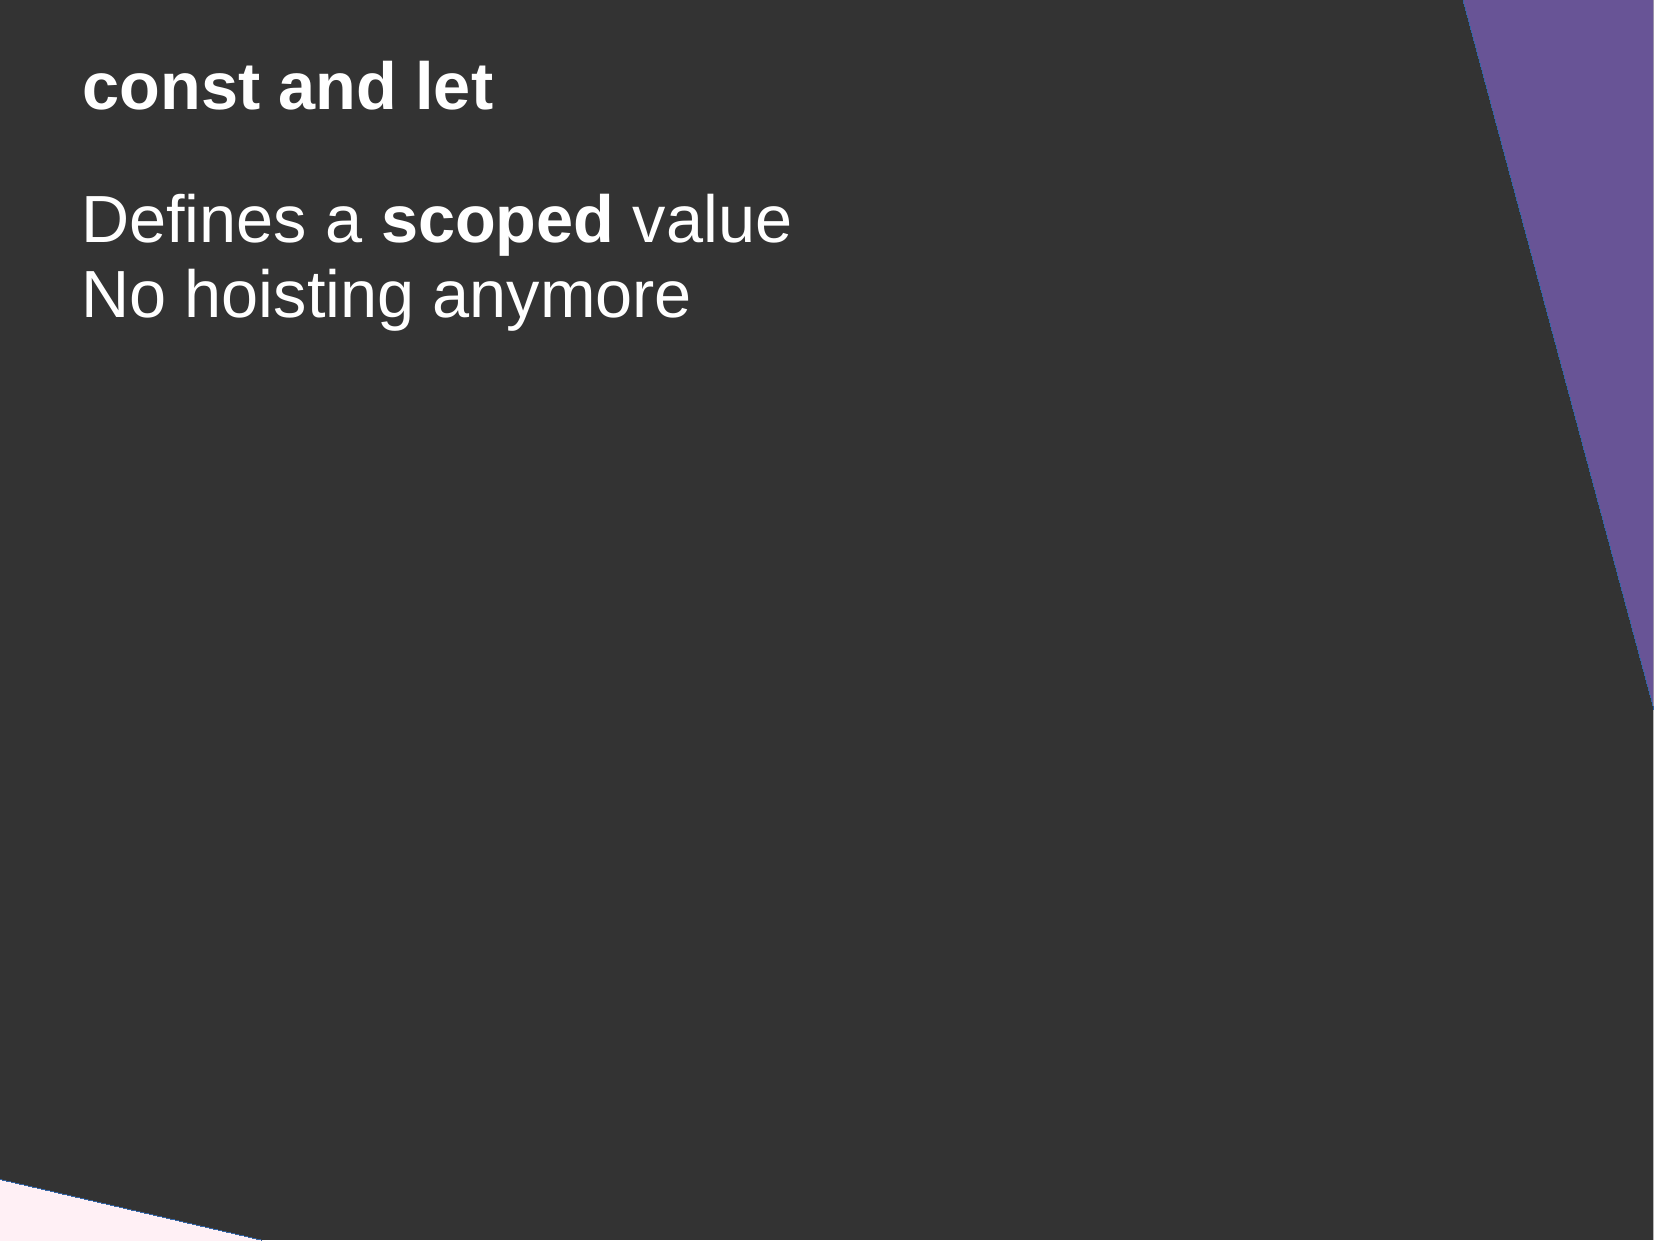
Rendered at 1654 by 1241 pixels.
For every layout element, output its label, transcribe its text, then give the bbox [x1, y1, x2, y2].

text_box [0, 1179, 266, 1241]
title Defines a scoped value No hoisting anymore [81, 182, 1637, 649]
text_box [1463, 0, 1654, 710]
title const and let [82, 49, 1511, 182]
